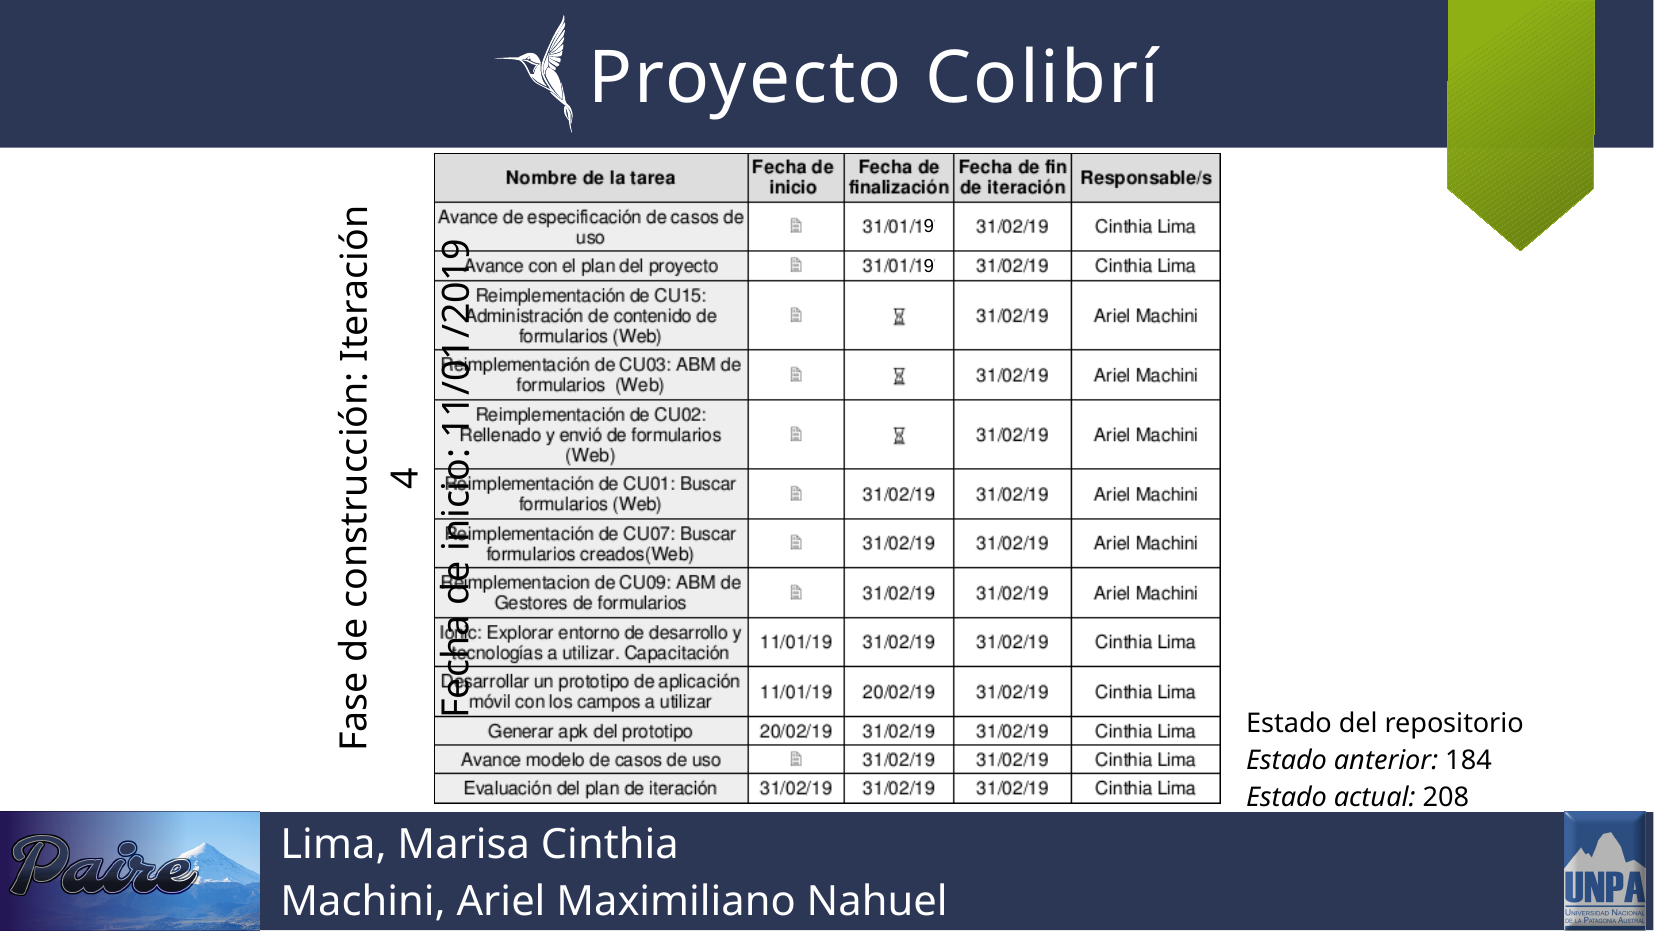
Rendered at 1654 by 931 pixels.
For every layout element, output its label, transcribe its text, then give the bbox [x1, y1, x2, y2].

text_box [1001, 812, 1564, 931]
picture [494, 14, 573, 133]
text_box [0, 0, 1654, 251]
text_box 9 [908, 208, 950, 245]
text_box Proyecto Colibrí [556, 20, 1192, 127]
picture [0, 811, 260, 931]
text_box [1646, 812, 1654, 931]
picture [434, 153, 1221, 804]
text_box Fase de construcción: Iteración 4 Fecha de inicio: 11/01/2019 [318, 183, 423, 774]
text_box Lima, Marisa Cinthia Machini, Ariel Maximiliano Nahuel [265, 812, 1001, 931]
text_box [260, 812, 265, 931]
picture [1564, 811, 1646, 931]
text_box Estado del repositorio Estado anterior: 184 Estado actual: 208 [1231, 696, 1645, 807]
text_box 9 [908, 248, 950, 284]
